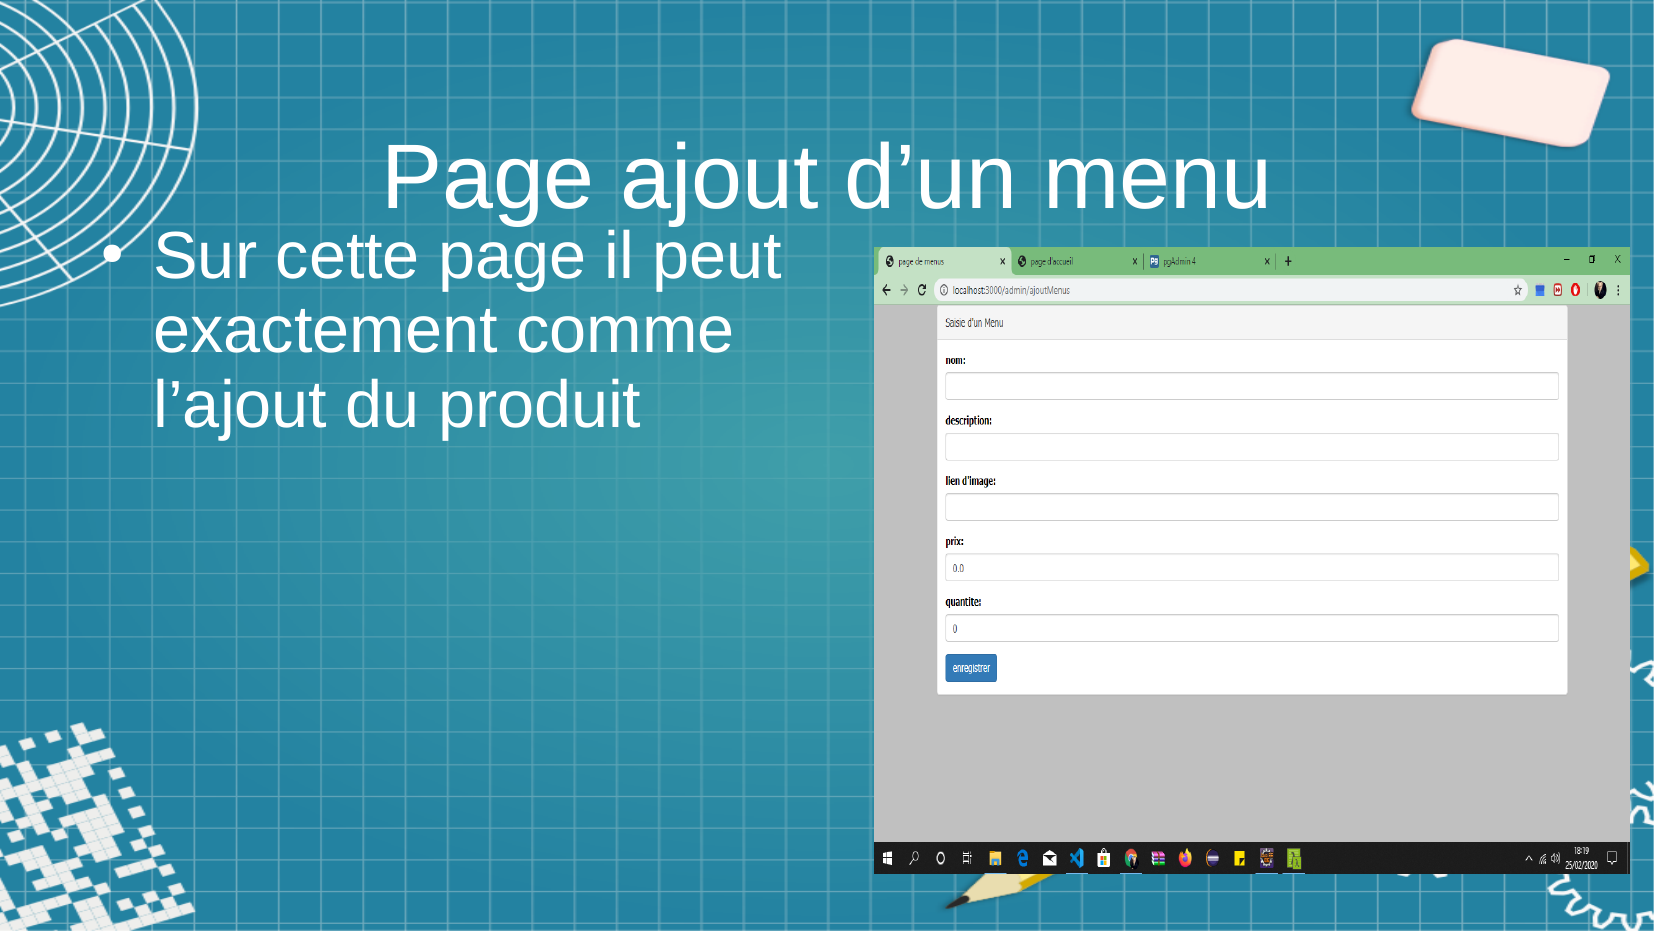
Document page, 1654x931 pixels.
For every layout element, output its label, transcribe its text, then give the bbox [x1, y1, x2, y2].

title Page ajout d’un menu [83, 70, 1572, 284]
list Sur cette page il peut exactement comme l’ajout du produit [82, 217, 809, 758]
picture [0, 0, 1654, 931]
